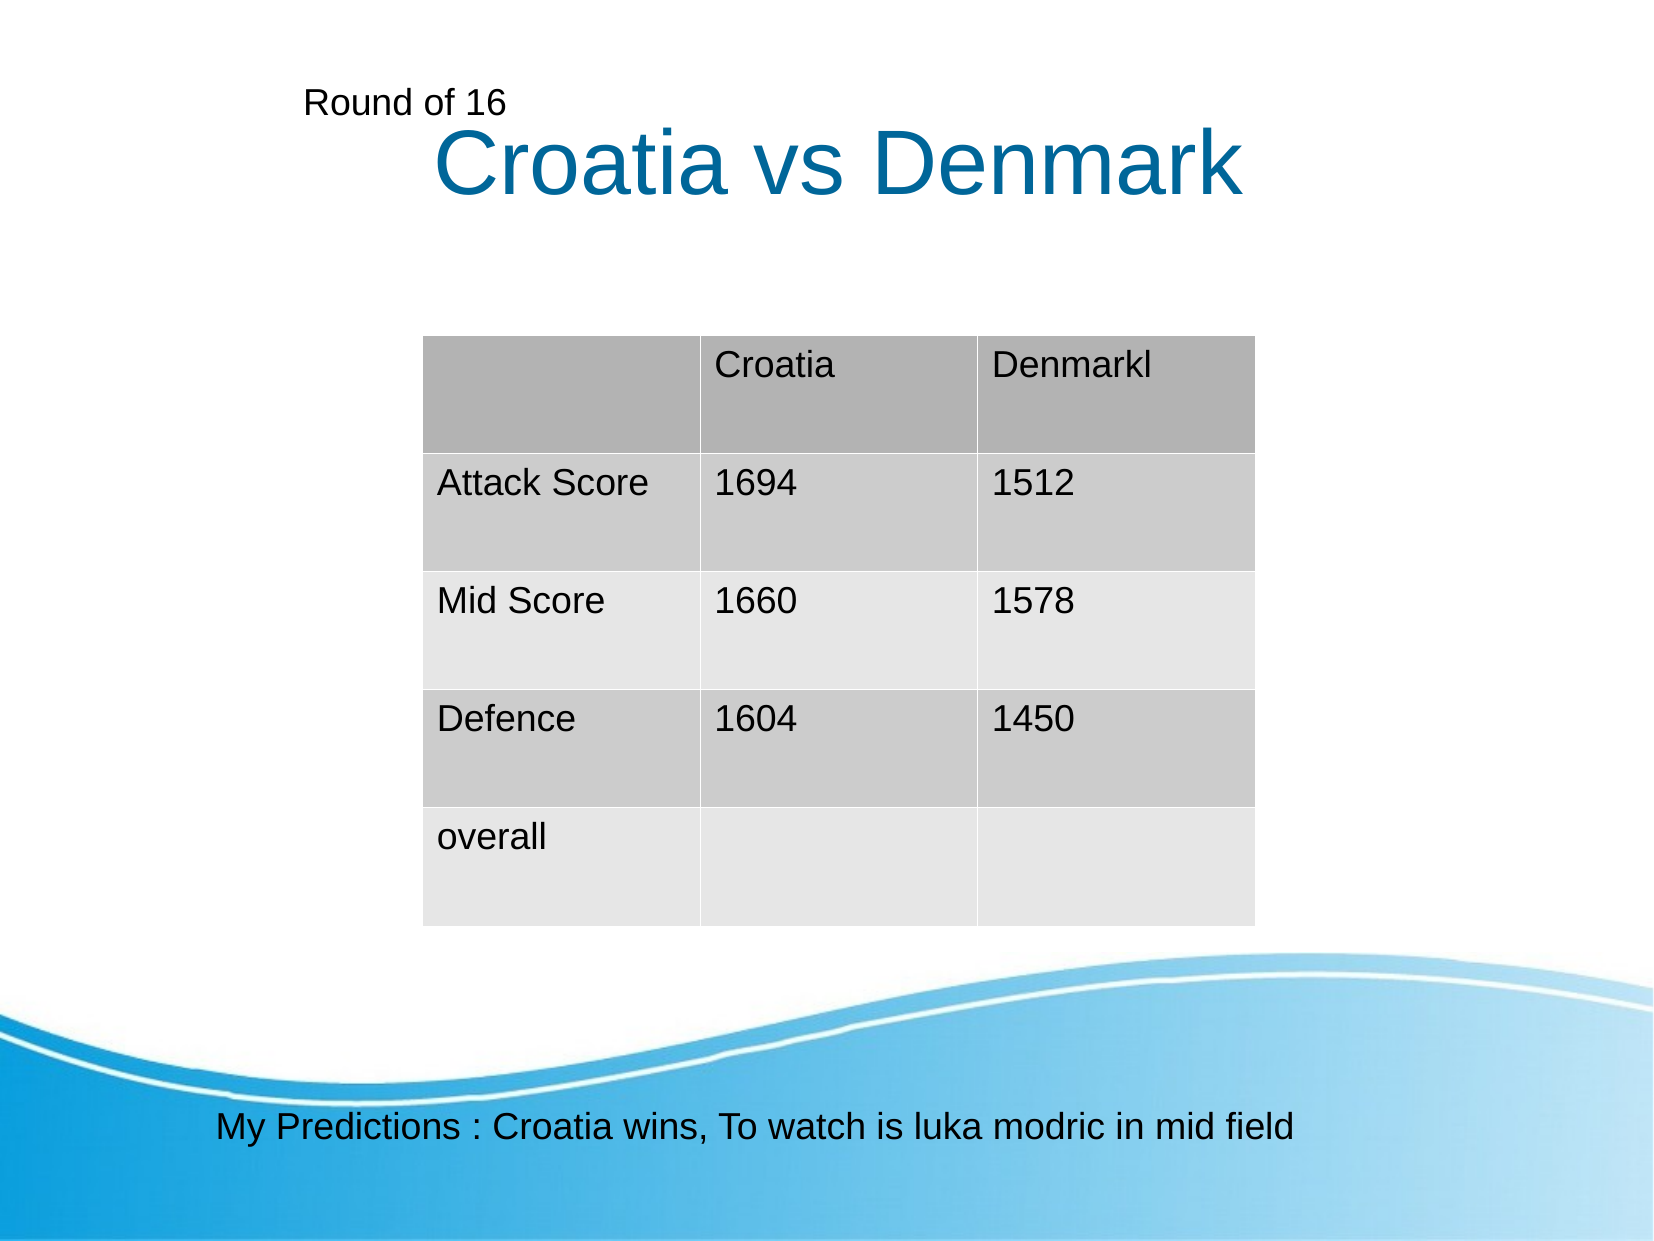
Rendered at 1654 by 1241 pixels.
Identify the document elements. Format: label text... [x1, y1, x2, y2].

title Croatia vs Denmark [94, 59, 1583, 267]
table_cell 1604 [701, 690, 977, 807]
text_box Round of 16 [288, 74, 522, 125]
table_header Croatia [701, 336, 977, 453]
table_cell 1450 [978, 690, 1255, 807]
table_header [423, 336, 700, 453]
text_box My Predictions : Croatia wins, To watch is luka modric in mid field [200, 1098, 1321, 1149]
table_cell overall [423, 808, 700, 926]
table_cell Mid Score [423, 572, 700, 689]
table_cell 1660 [701, 572, 977, 689]
table_cell 1578 [978, 572, 1255, 689]
table_cell 1694 [701, 454, 977, 571]
table_header Denmarkl [978, 336, 1255, 453]
table_cell Defence [423, 690, 700, 807]
picture [0, 952, 1654, 1241]
table_cell Attack Score [423, 454, 700, 571]
table_cell 1512 [978, 454, 1255, 571]
table_cell [978, 808, 1255, 926]
table_cell [701, 808, 977, 926]
